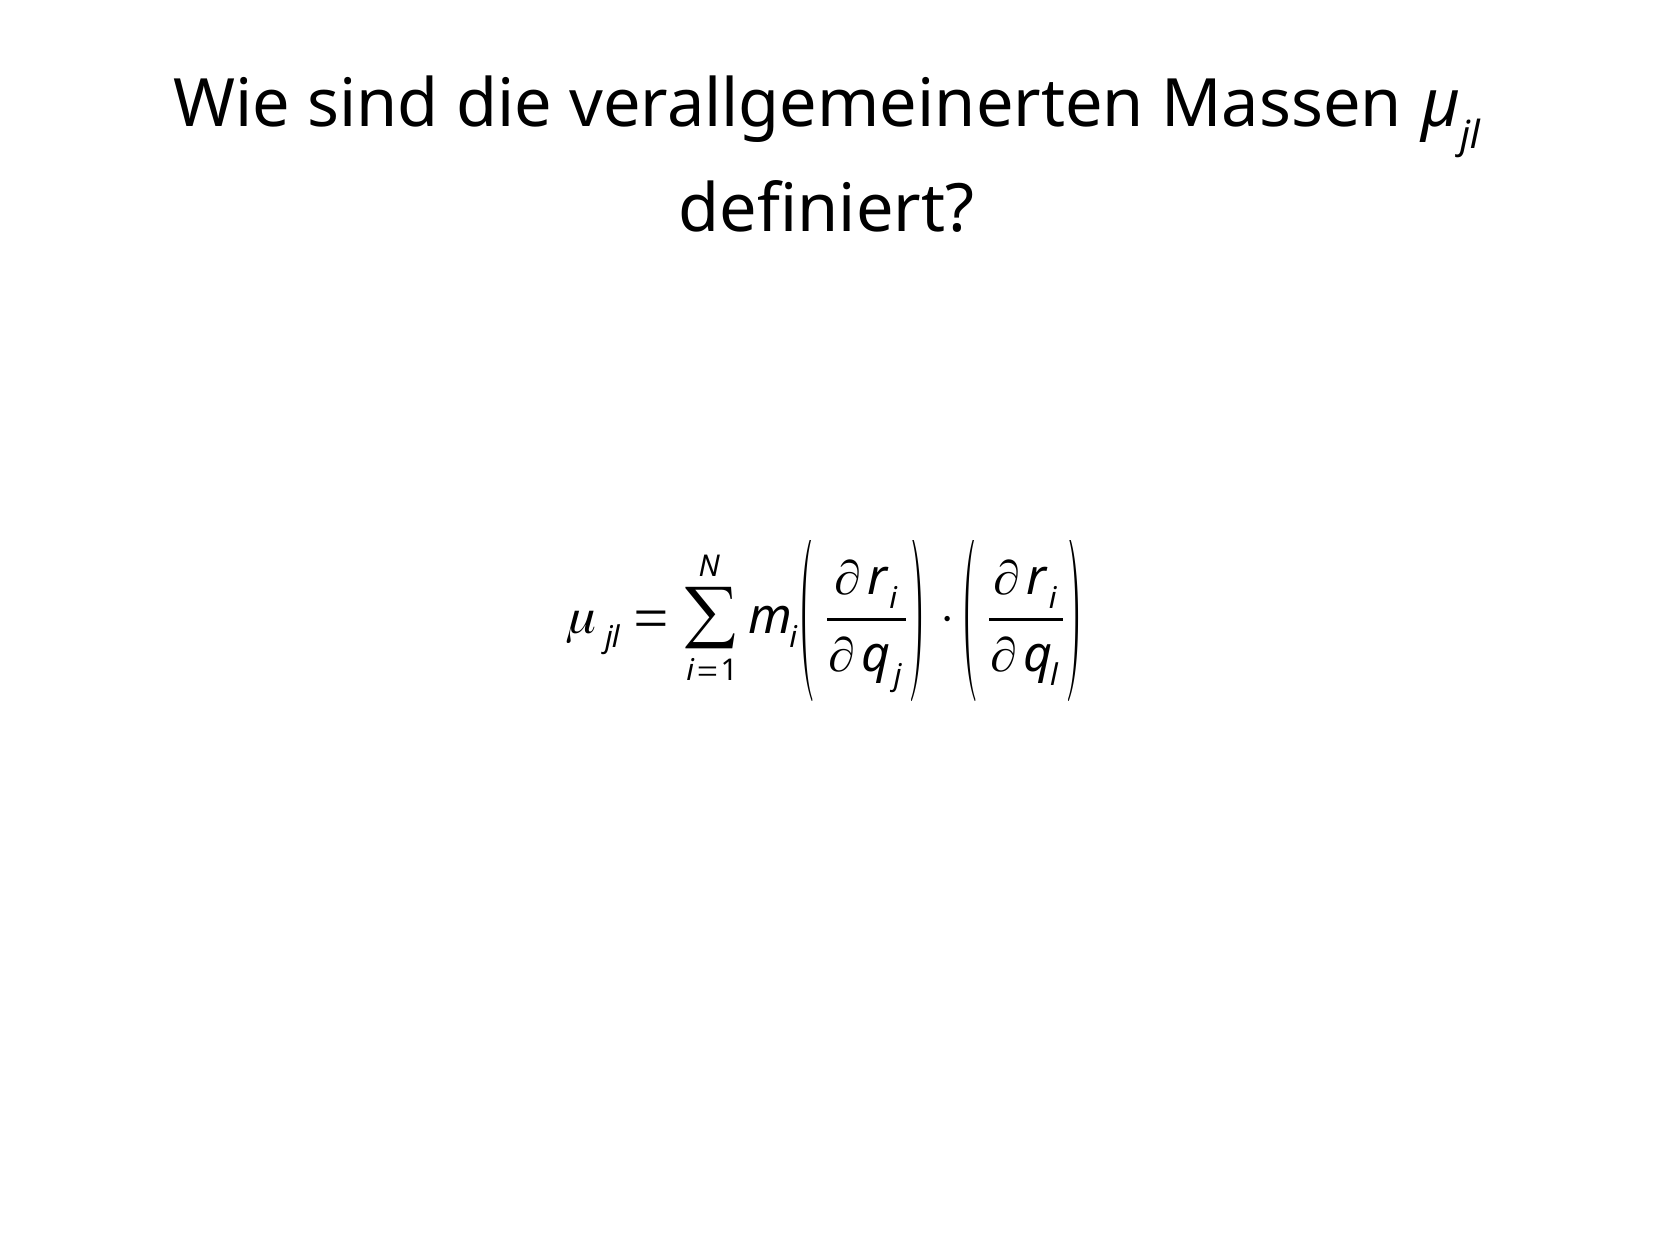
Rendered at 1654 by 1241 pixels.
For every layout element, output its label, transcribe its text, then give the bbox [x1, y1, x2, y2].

title Wie sind die verallgemeinerten Massen μjl definiert? [82, 49, 1571, 257]
chart [558, 540, 1096, 701]
